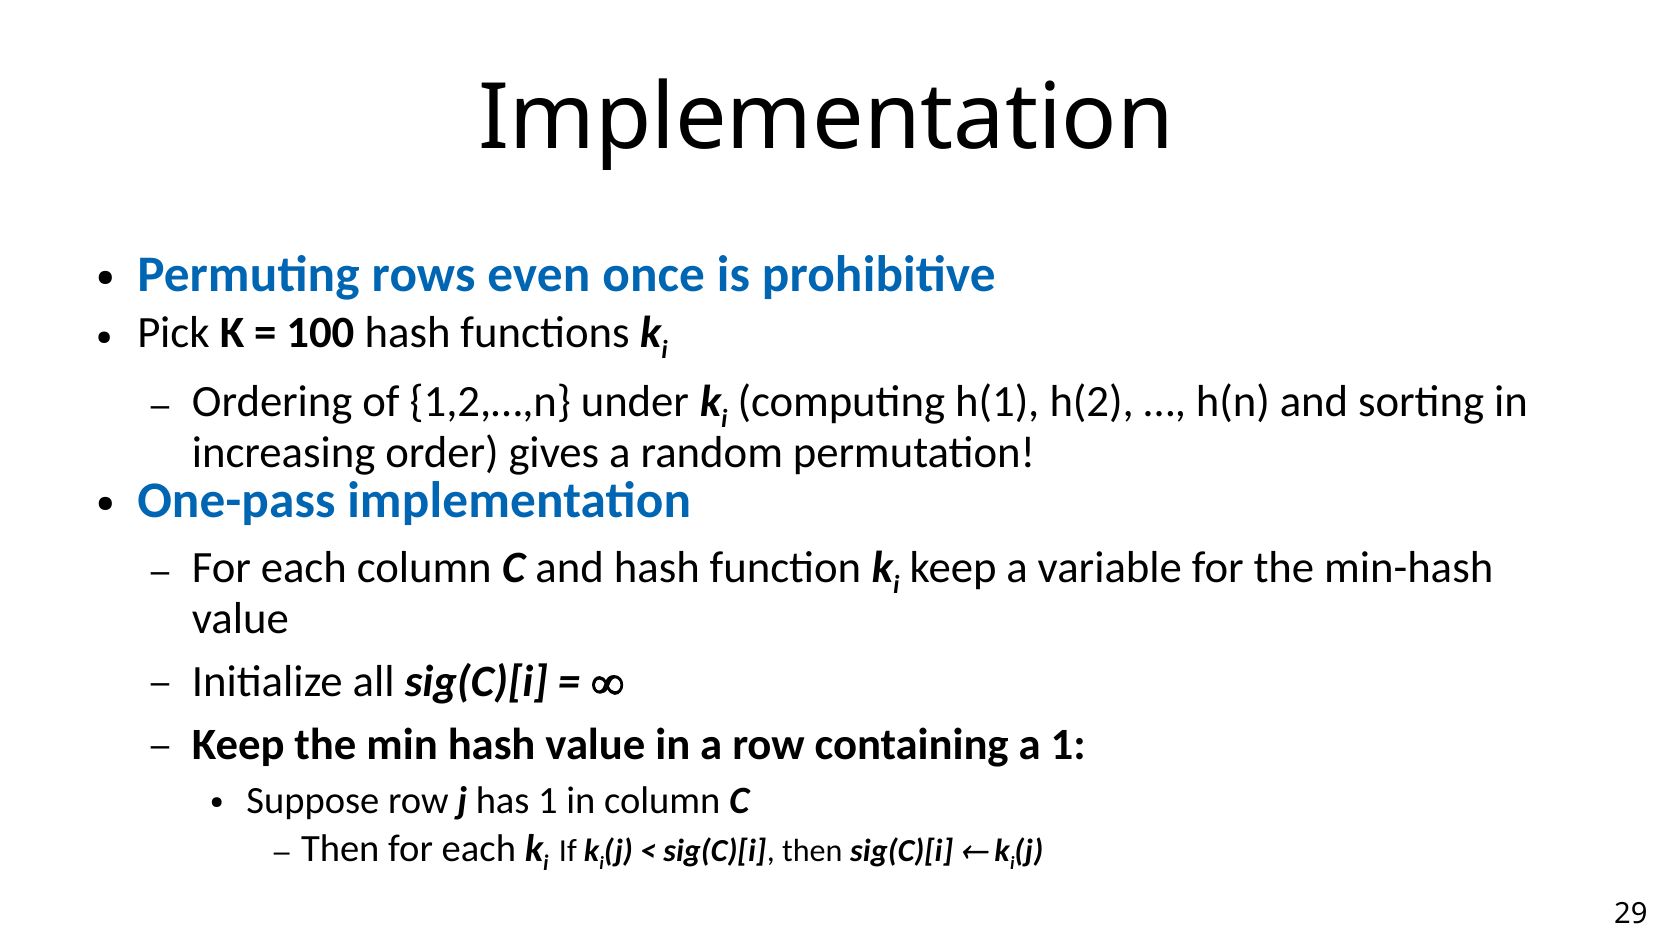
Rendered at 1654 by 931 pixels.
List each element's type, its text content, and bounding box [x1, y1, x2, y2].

title Implementation [82, 1, 1571, 226]
list Permuting rows even once is prohibitive Pick K = 100 hash functions ki Ordering of {1,2,…,n} under ki (computing h(1), h(2), …, h(n) and sorting in increasing order) gives a random permutation! One-pass implementation For each column C and hash function ki keep a variable for the min-hash value Initialize all sig(C)[i] =  Keep the min hash value in a row containing a 1: Suppose row j has 1 in column C Then for each ki If ki(j) < sig(C)[i], then sig(C)[i]  ki(j) [82, 253, 1571, 881]
